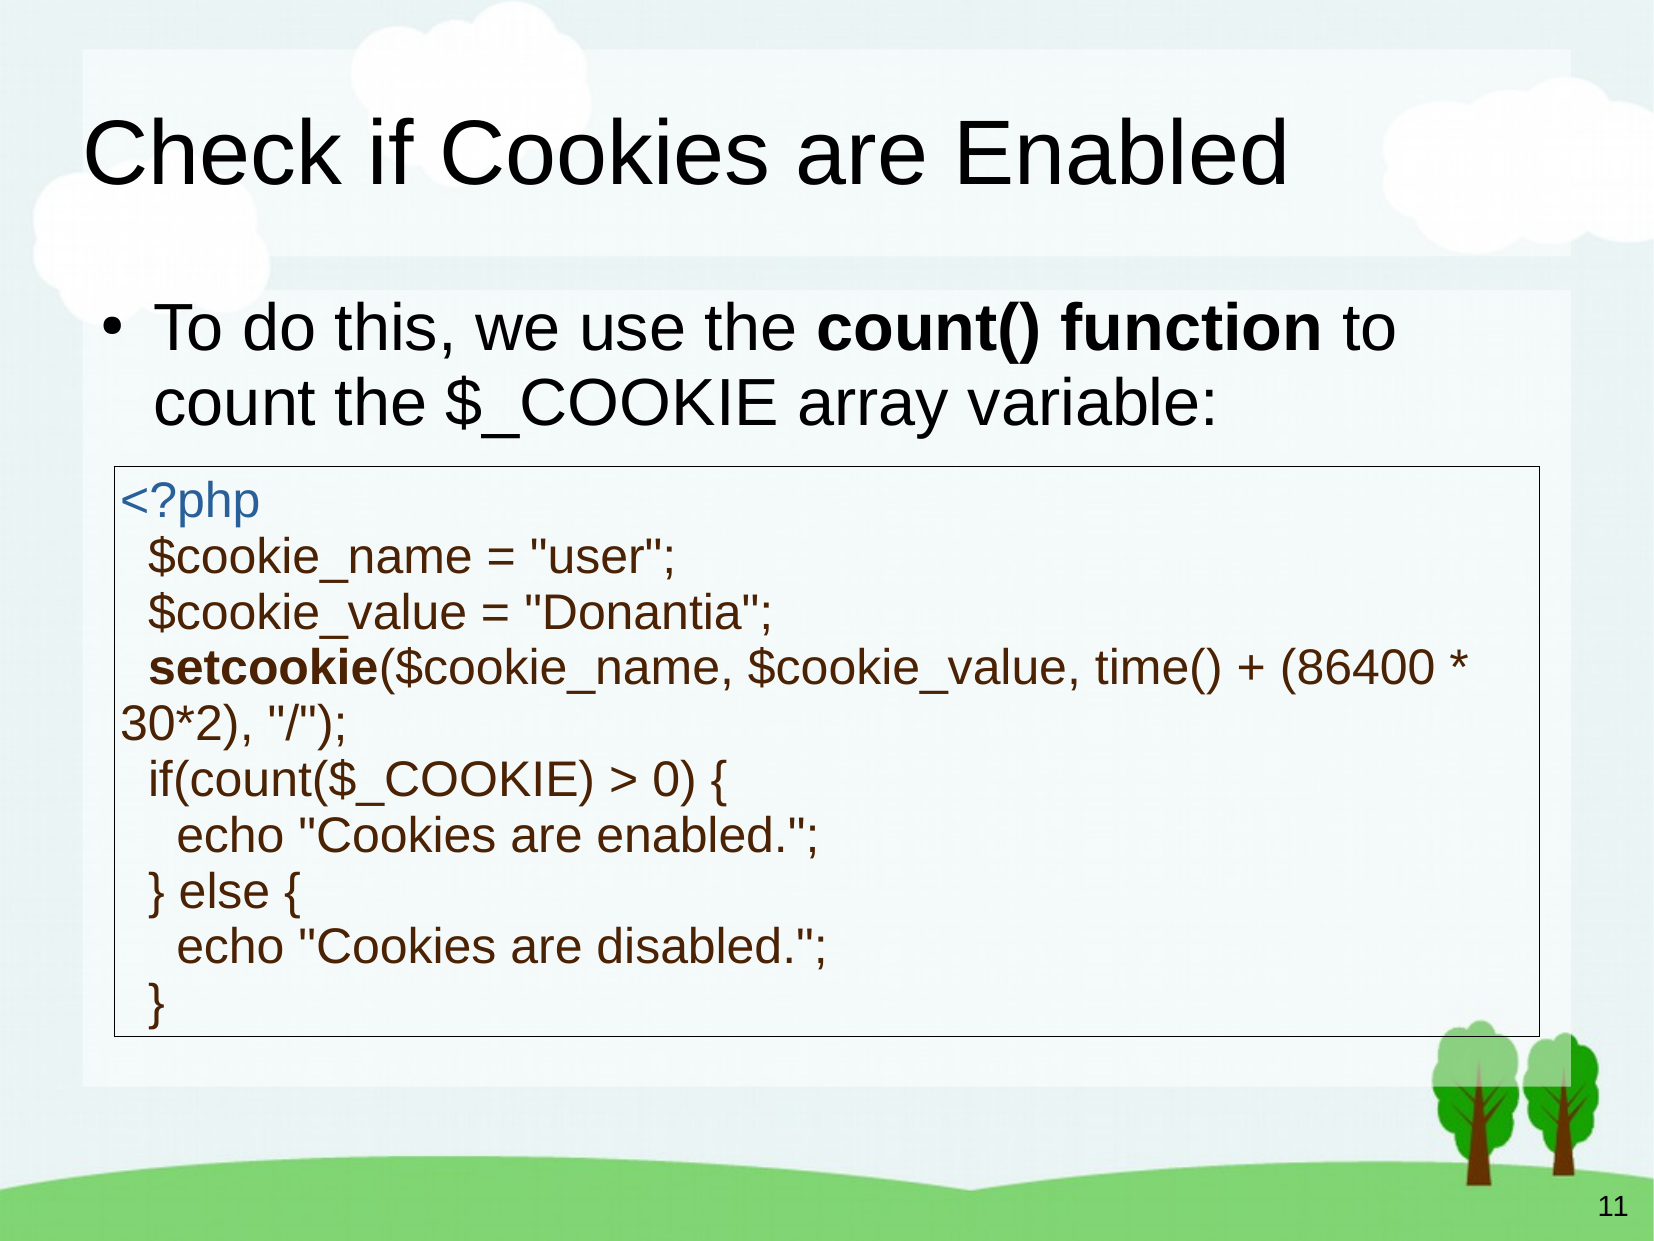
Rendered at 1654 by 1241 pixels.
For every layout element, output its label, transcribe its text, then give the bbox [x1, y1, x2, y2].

table_header <?php $cookie_name = "user"; $cookie_value = "Donantia"; setcookie($cookie_name, $cookie_value, time() + (86400 * 30*2), "/"); if(count($_COOKIE) > 0) { echo "Cookies are enabled."; } else { echo "Cookies are disabled."; } [115, 467, 1539, 1036]
picture [0, 0, 1654, 1241]
title Check if Cookies are Enabled [82, 49, 1571, 257]
list To do this, we use the count() function to count the $_COOKIE array variable: [82, 290, 1571, 1087]
